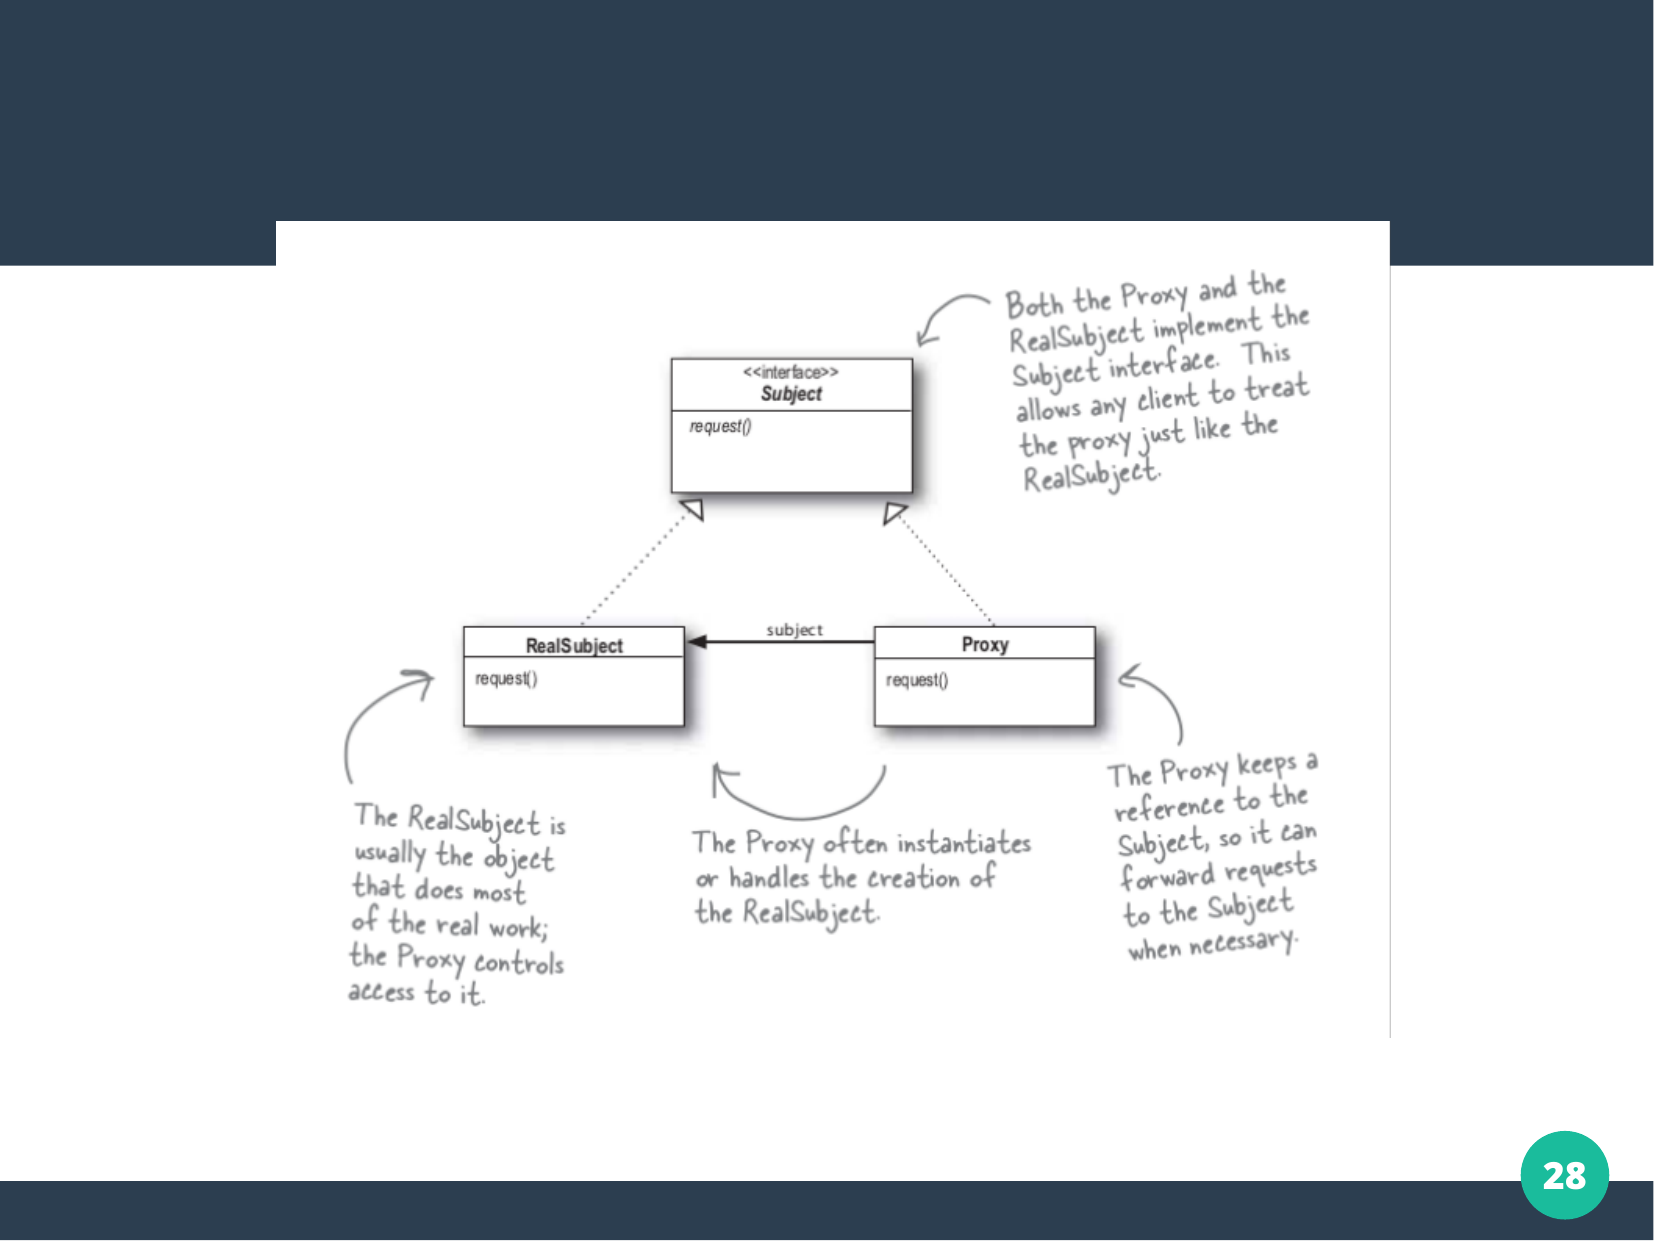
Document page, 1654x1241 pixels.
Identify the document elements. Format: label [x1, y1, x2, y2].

picture [276, 221, 1392, 1038]
